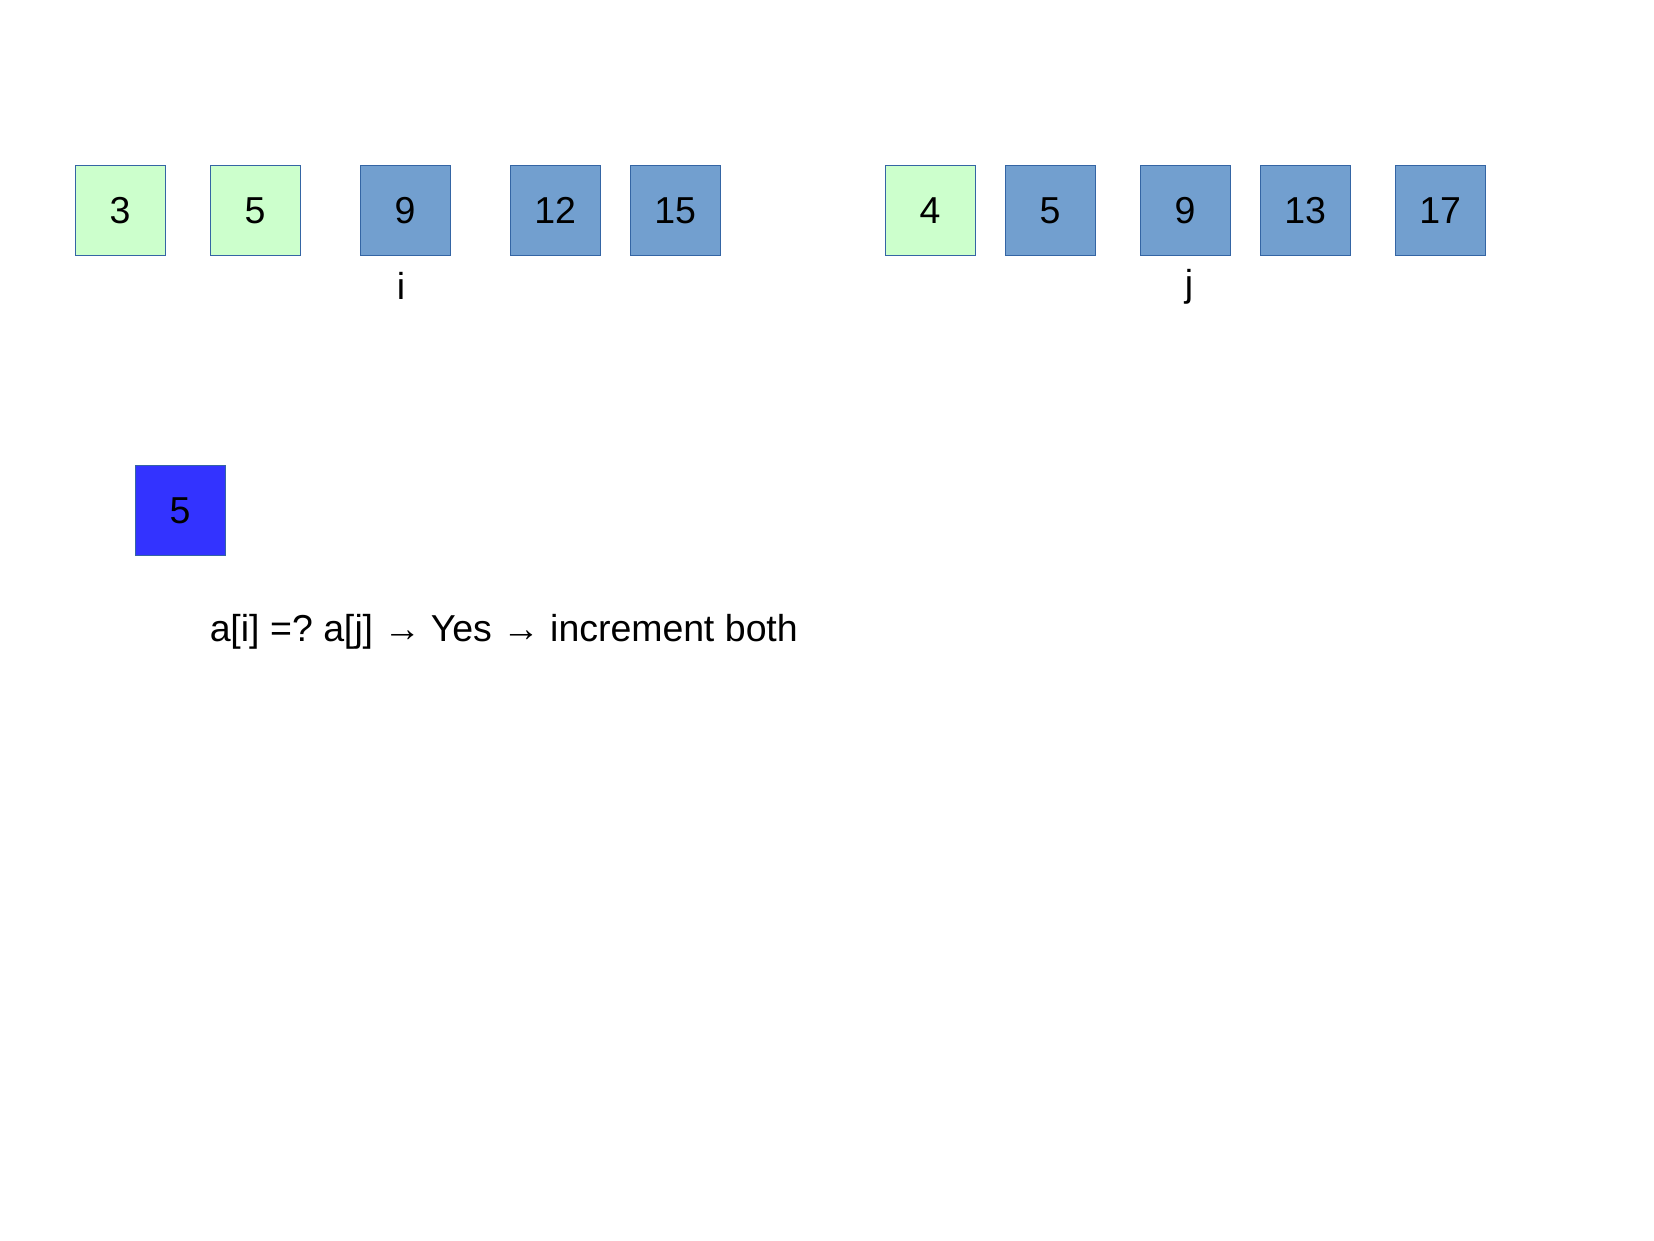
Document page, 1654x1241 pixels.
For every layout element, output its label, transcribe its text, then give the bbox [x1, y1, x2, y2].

text_box 5 [135, 465, 226, 556]
text_box j [1170, 255, 1223, 312]
text_box 12 [510, 165, 601, 256]
text_box 13 [1260, 165, 1351, 256]
text_box 9 [1140, 165, 1231, 256]
text_box i [382, 258, 436, 316]
text_box 15 [630, 165, 721, 256]
text_box 5 [210, 165, 301, 256]
text_box 5 [1005, 165, 1096, 256]
text_box 9 [360, 165, 451, 256]
text_box 17 [1395, 165, 1486, 256]
text_box a[i] =? a[j] → Yes → increment both [195, 600, 814, 699]
text_box 4 [885, 165, 976, 256]
text_box 3 [75, 165, 166, 256]
